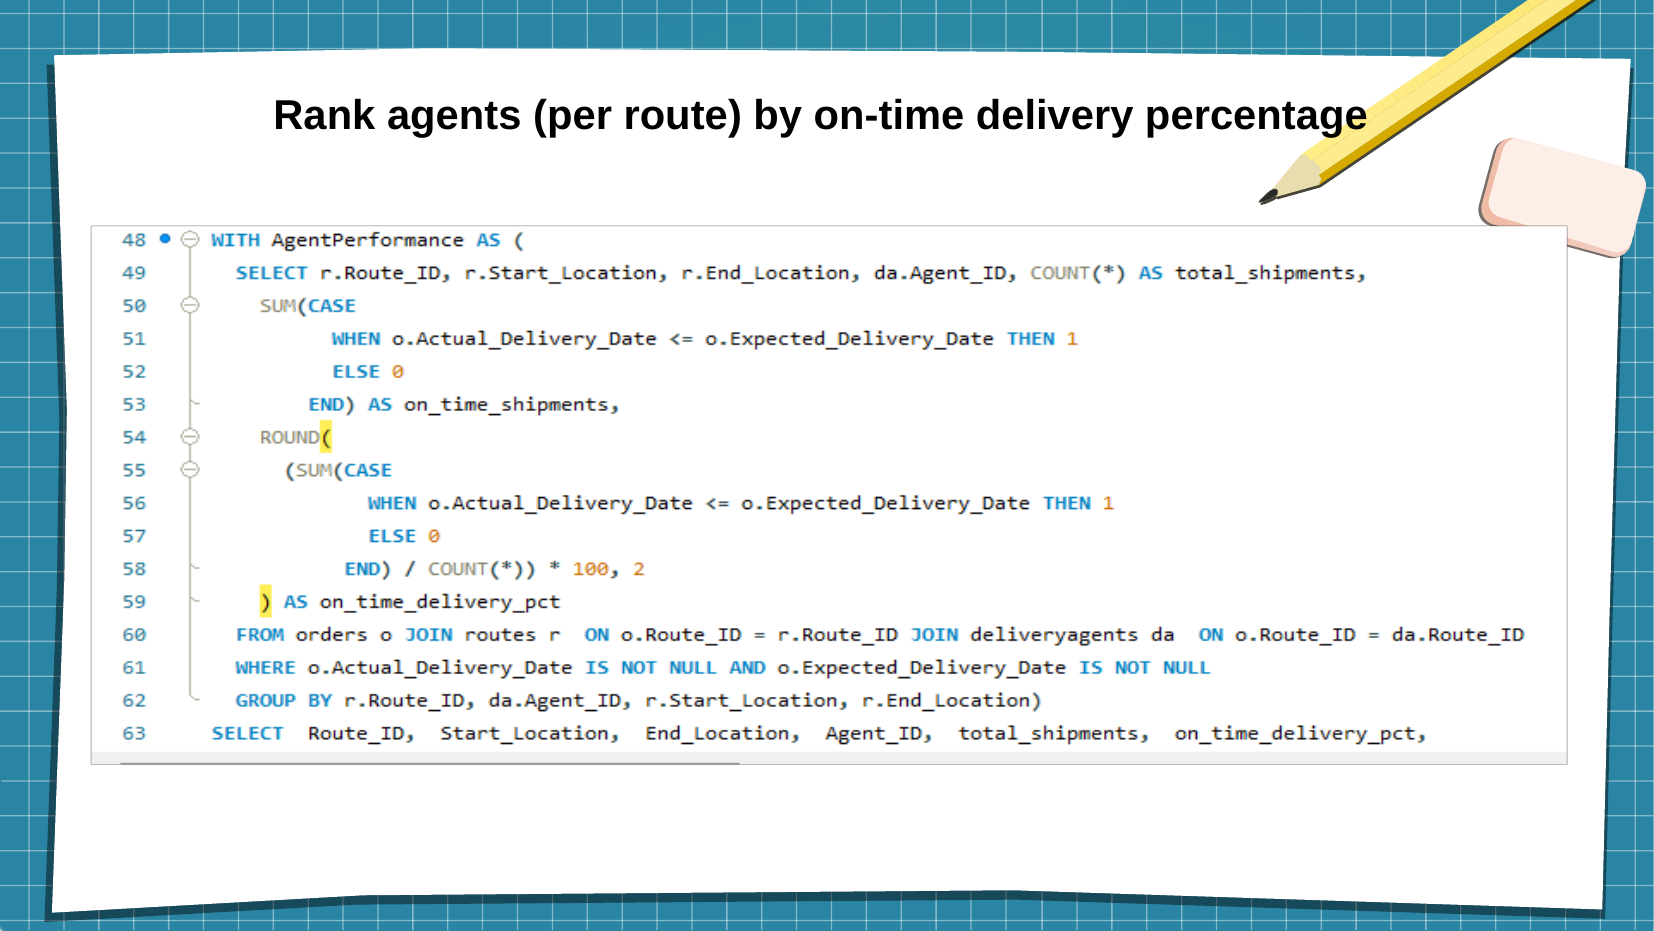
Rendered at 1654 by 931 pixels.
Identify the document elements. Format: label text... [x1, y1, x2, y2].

picture [88, 223, 1571, 768]
title Rank agents (per route) by on-time delivery percentage [82, 37, 1571, 193]
